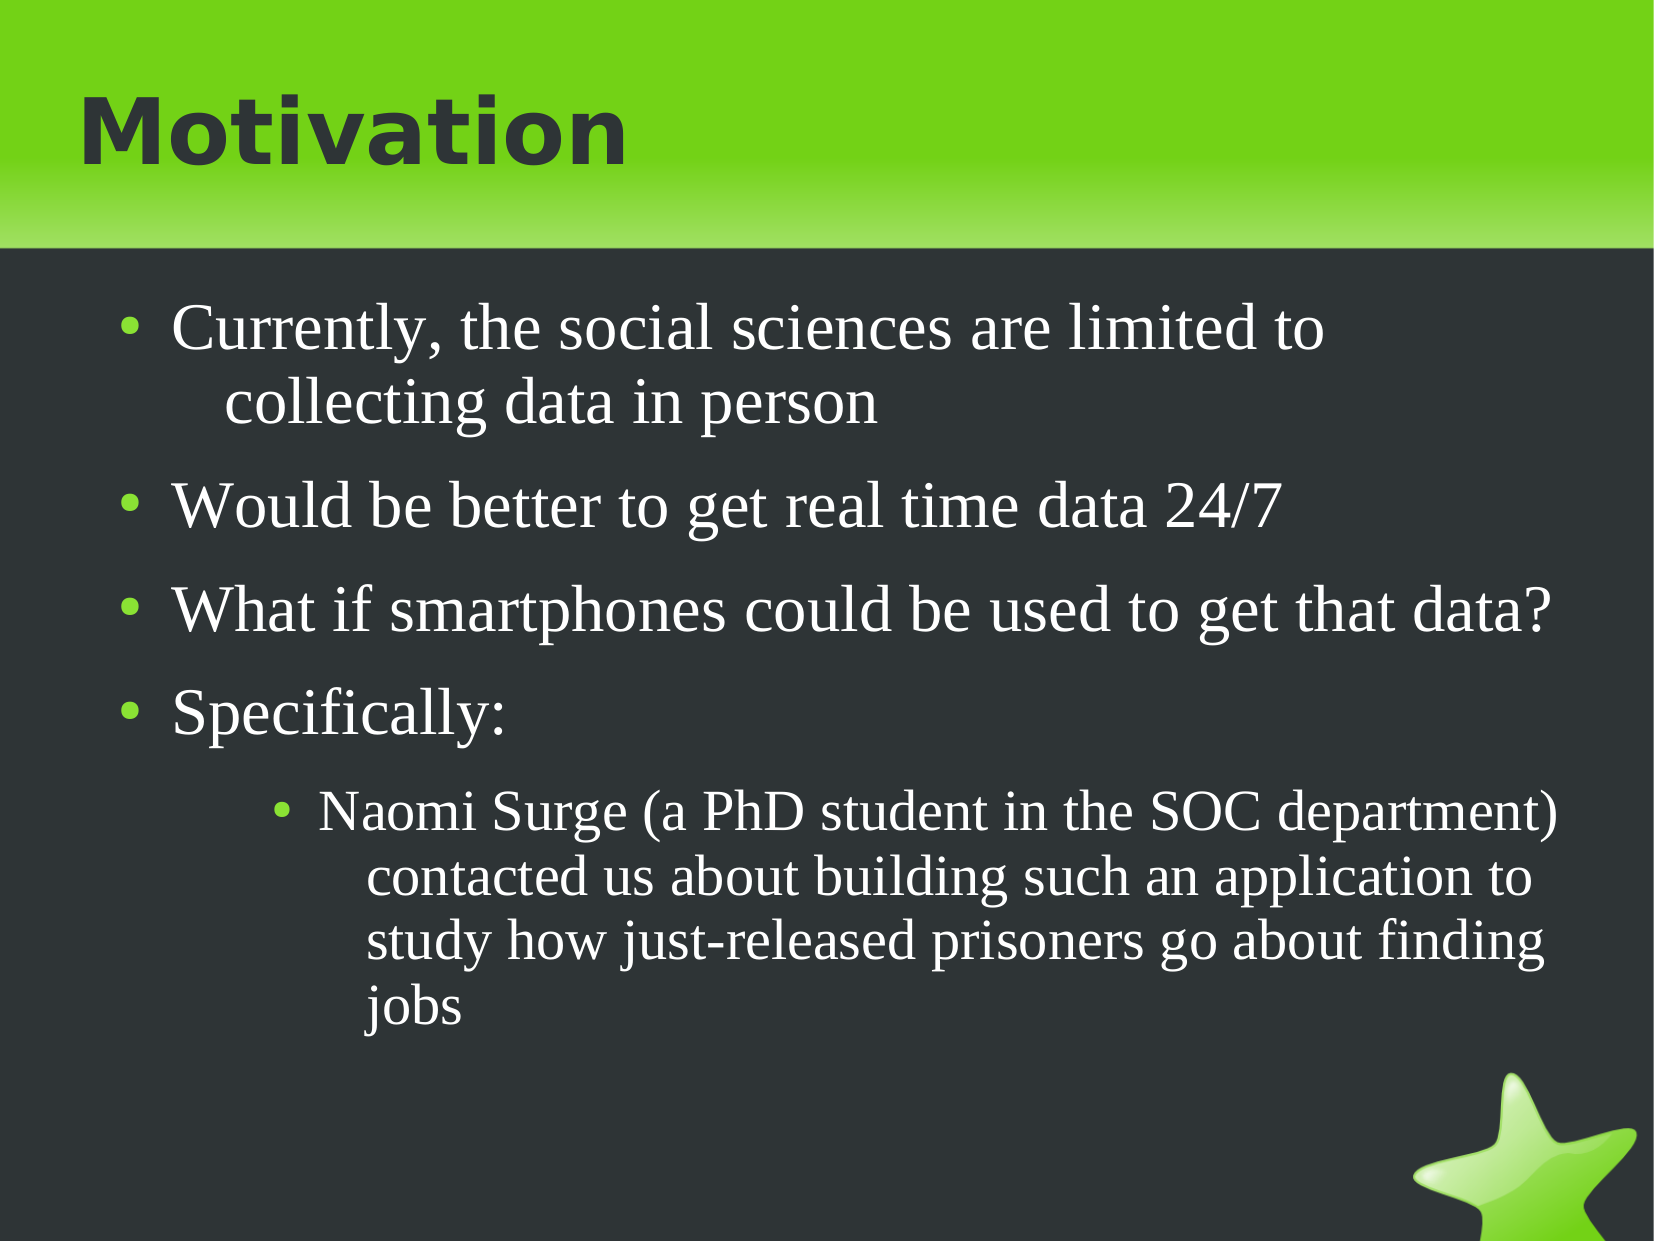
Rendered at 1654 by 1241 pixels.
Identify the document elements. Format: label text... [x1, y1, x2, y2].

picture [0, 0, 1654, 1241]
list Currently, the social sciences are limited to collecting data in person Would be better to get real time data 24/7 What if smartphones could be used to get that data? Specifically: Naomi Surge (a PhD student in the SOC department) contacted us about building such an application to study how just-released prisoners go about finding jobs [82, 290, 1571, 1095]
title Motivation [76, 36, 1565, 229]
